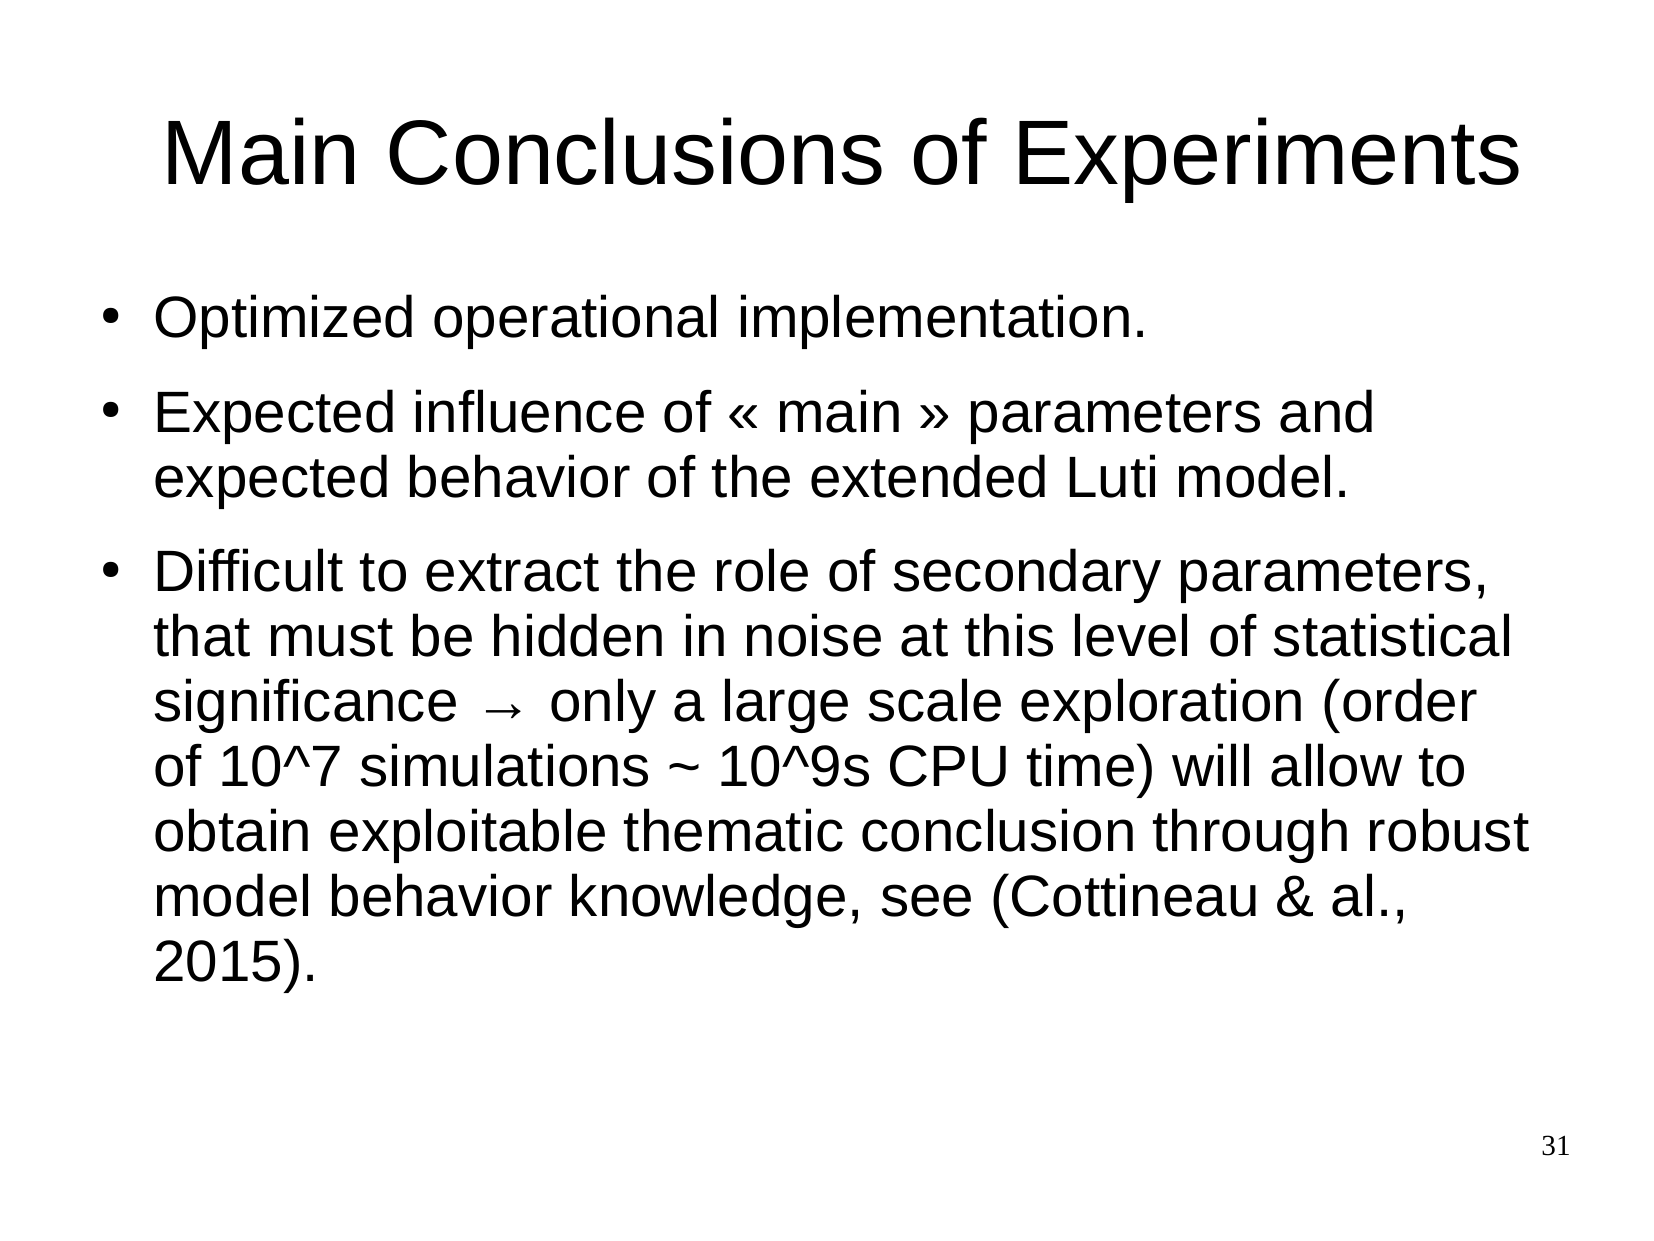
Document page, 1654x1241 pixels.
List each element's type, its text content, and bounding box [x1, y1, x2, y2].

title Main Conclusions of Experiments [82, 49, 1571, 257]
list Optimized operational implementation. Expected influence of « main » parameters and expected behavior of the extended Luti model. Difficult to extract the role of secondary parameters, that must be hidden in noise at this level of statistical significance → only a large scale exploration (order of 10^7 simulations ~ 10^9s CPU time) will allow to obtain exploitable thematic conclusion through robust model behavior knowledge, see (Cottineau & al., 2015). [82, 284, 1538, 1004]
